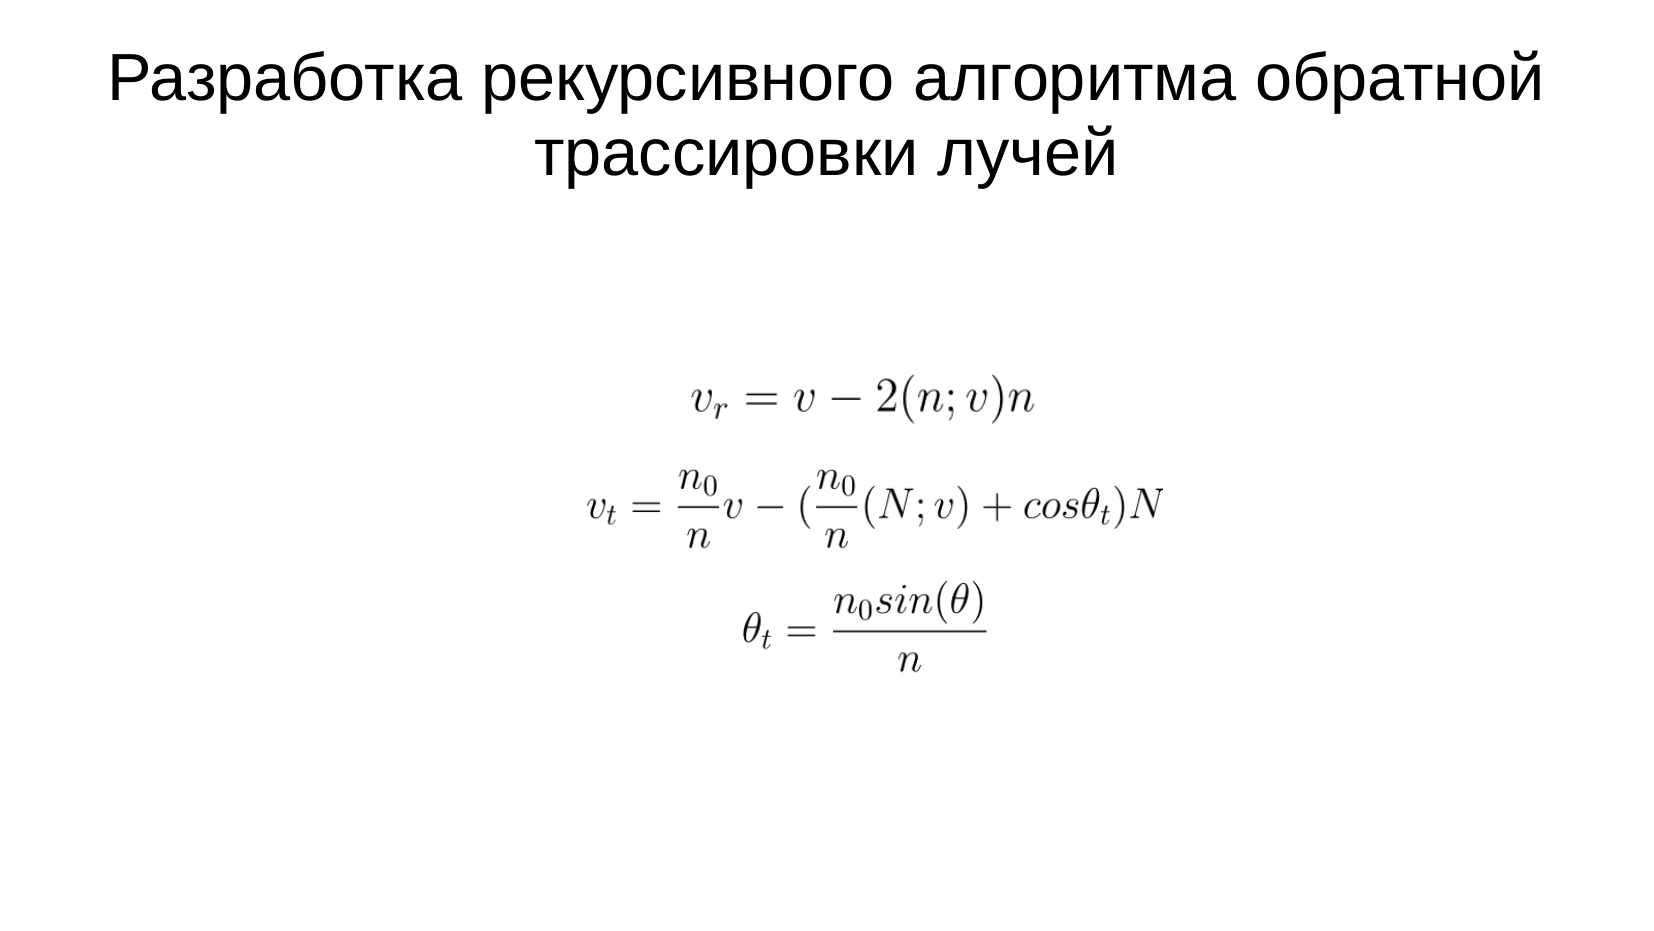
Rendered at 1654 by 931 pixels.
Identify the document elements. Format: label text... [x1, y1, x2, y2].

title Разработка рекурсивного алгоритма обратной трассировки лучей [82, 37, 1571, 193]
picture [675, 374, 1037, 426]
picture [562, 443, 1163, 695]
